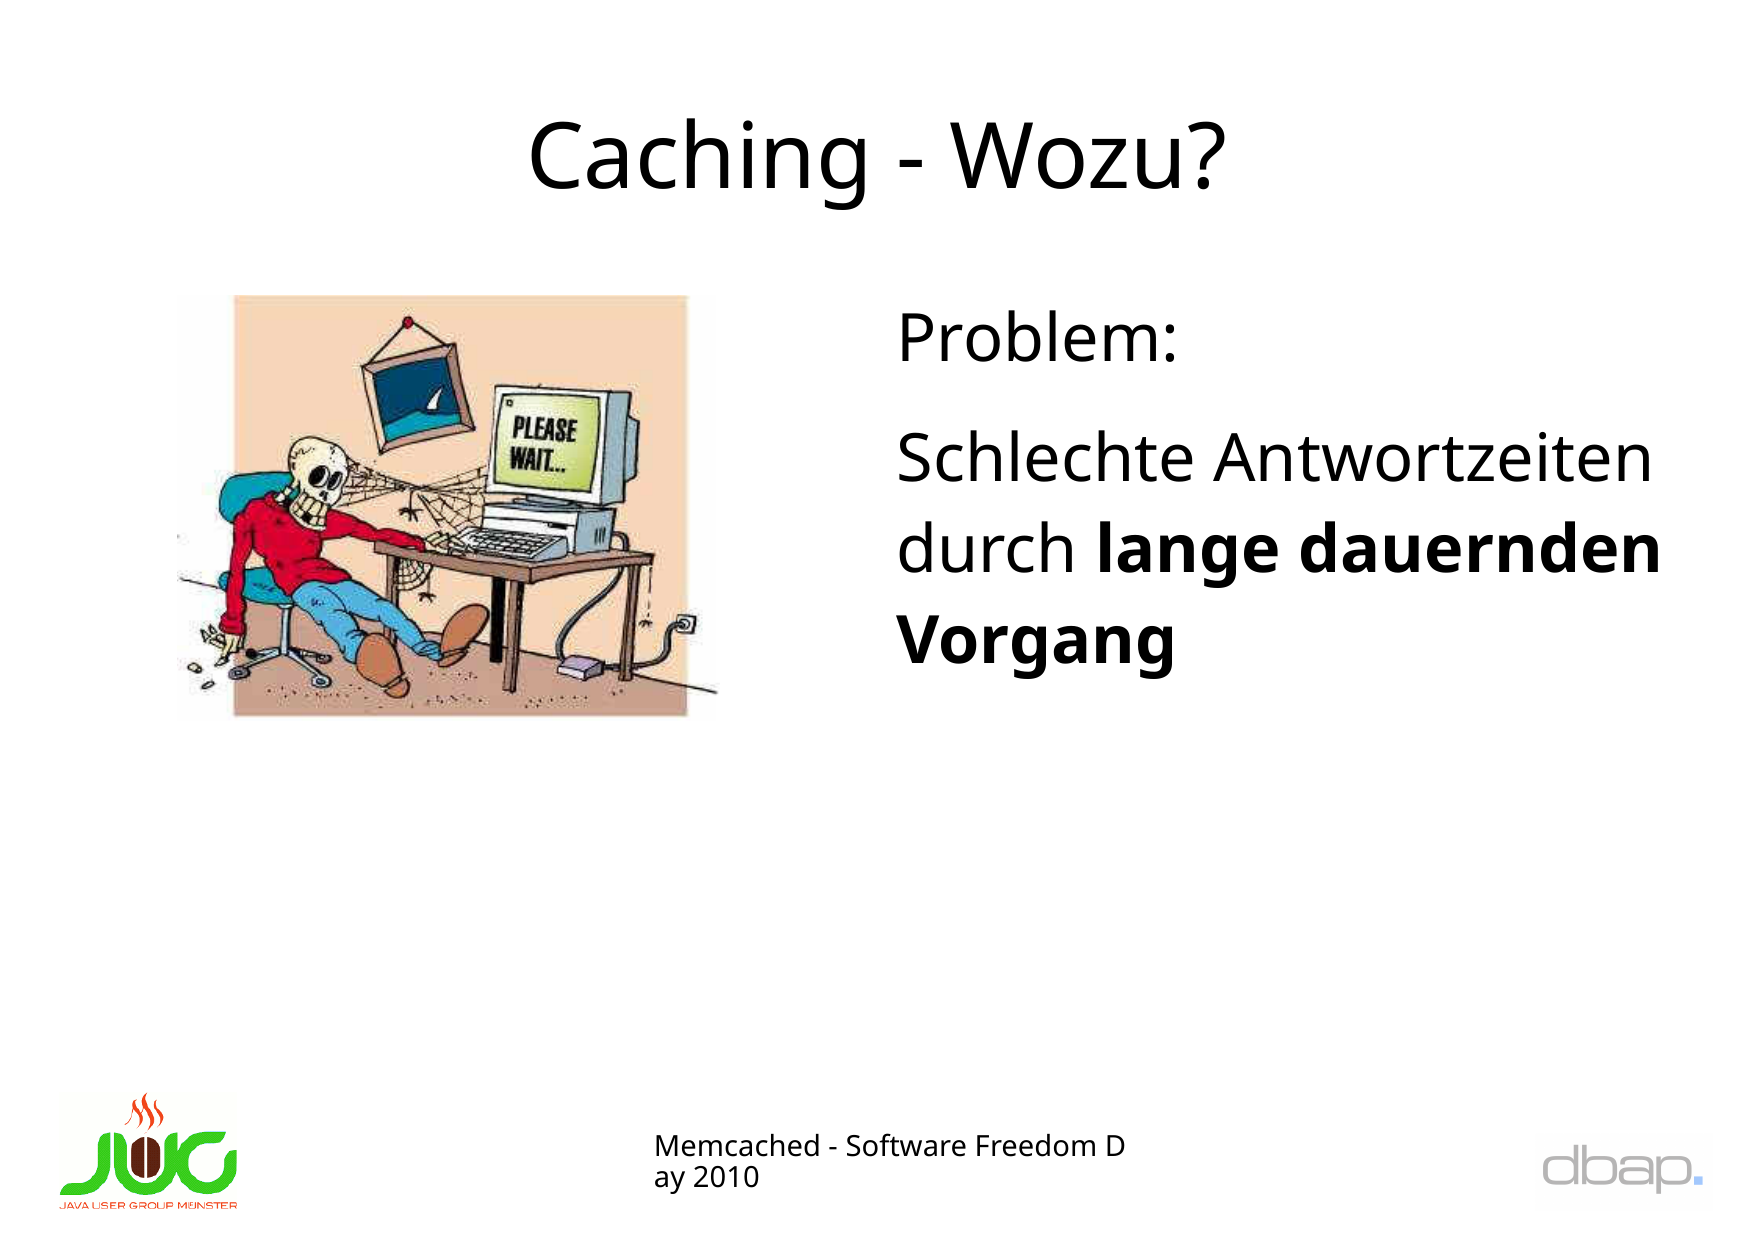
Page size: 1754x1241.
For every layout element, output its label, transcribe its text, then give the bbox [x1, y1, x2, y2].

picture [59, 1092, 237, 1209]
chart [177, 236, 948, 1055]
picture [1535, 1133, 1713, 1211]
title Caching - Wozu? [87, 49, 1667, 257]
list Problem: Schlechte Antwortzeiten durch lange dauernden Vorgang [896, 290, 1667, 1109]
